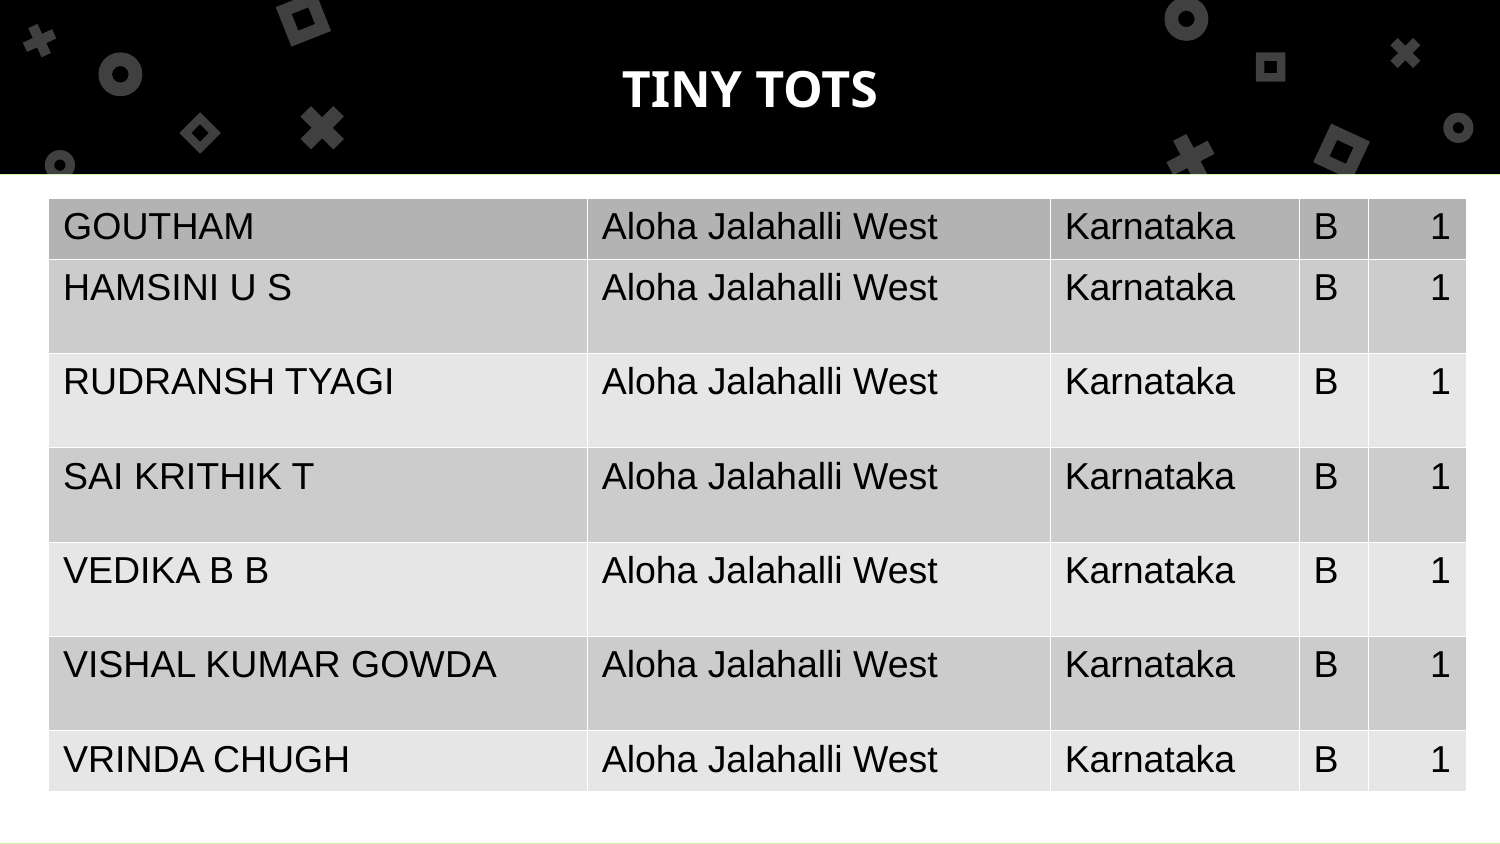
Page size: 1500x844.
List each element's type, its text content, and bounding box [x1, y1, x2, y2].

table_cell 1 [1369, 354, 1466, 447]
table_cell B [1300, 354, 1368, 447]
table_cell Aloha Jalahalli West [588, 543, 1050, 636]
table_cell VRINDA CHUGH [49, 731, 587, 791]
table_cell Aloha Jalahalli West [588, 637, 1050, 730]
table_cell B [1300, 637, 1368, 730]
table_header GOUTHAM [49, 199, 587, 259]
table_cell B [1300, 543, 1368, 636]
table_cell 1 [1369, 448, 1466, 542]
table_cell B [1300, 448, 1368, 542]
table_cell Karnataka [1051, 637, 1299, 730]
table_cell HAMSINI U S [49, 260, 587, 353]
table_cell 1 [1369, 260, 1466, 353]
table_cell VISHAL KUMAR GOWDA [49, 637, 587, 730]
table_cell Karnataka [1051, 543, 1299, 636]
table_cell Aloha Jalahalli West [588, 260, 1050, 353]
table_header B [1300, 199, 1368, 259]
table_cell Karnataka [1051, 260, 1299, 353]
table_header Karnataka [1051, 199, 1299, 259]
table_cell Aloha Jalahalli West [588, 731, 1050, 791]
table_header Aloha Jalahalli West [588, 199, 1050, 259]
table_cell Karnataka [1051, 448, 1299, 542]
table_cell 1 [1369, 543, 1466, 636]
table_cell B [1300, 260, 1368, 353]
table_cell SAI KRITHIK T [49, 448, 587, 542]
table_cell 1 [1369, 637, 1466, 730]
table_cell B [1300, 731, 1368, 791]
table_cell RUDRANSH TYAGI [49, 354, 587, 447]
table_cell Karnataka [1051, 354, 1299, 447]
table_cell 1 [1369, 731, 1466, 791]
table_header 1 [1369, 199, 1466, 259]
table_cell Karnataka [1051, 731, 1299, 791]
table_cell Aloha Jalahalli West [588, 448, 1050, 542]
table_cell VEDIKA B B [49, 543, 587, 636]
text_box TINY TOTS [75, 0, 1425, 175]
table_cell Aloha Jalahalli West [588, 354, 1050, 447]
